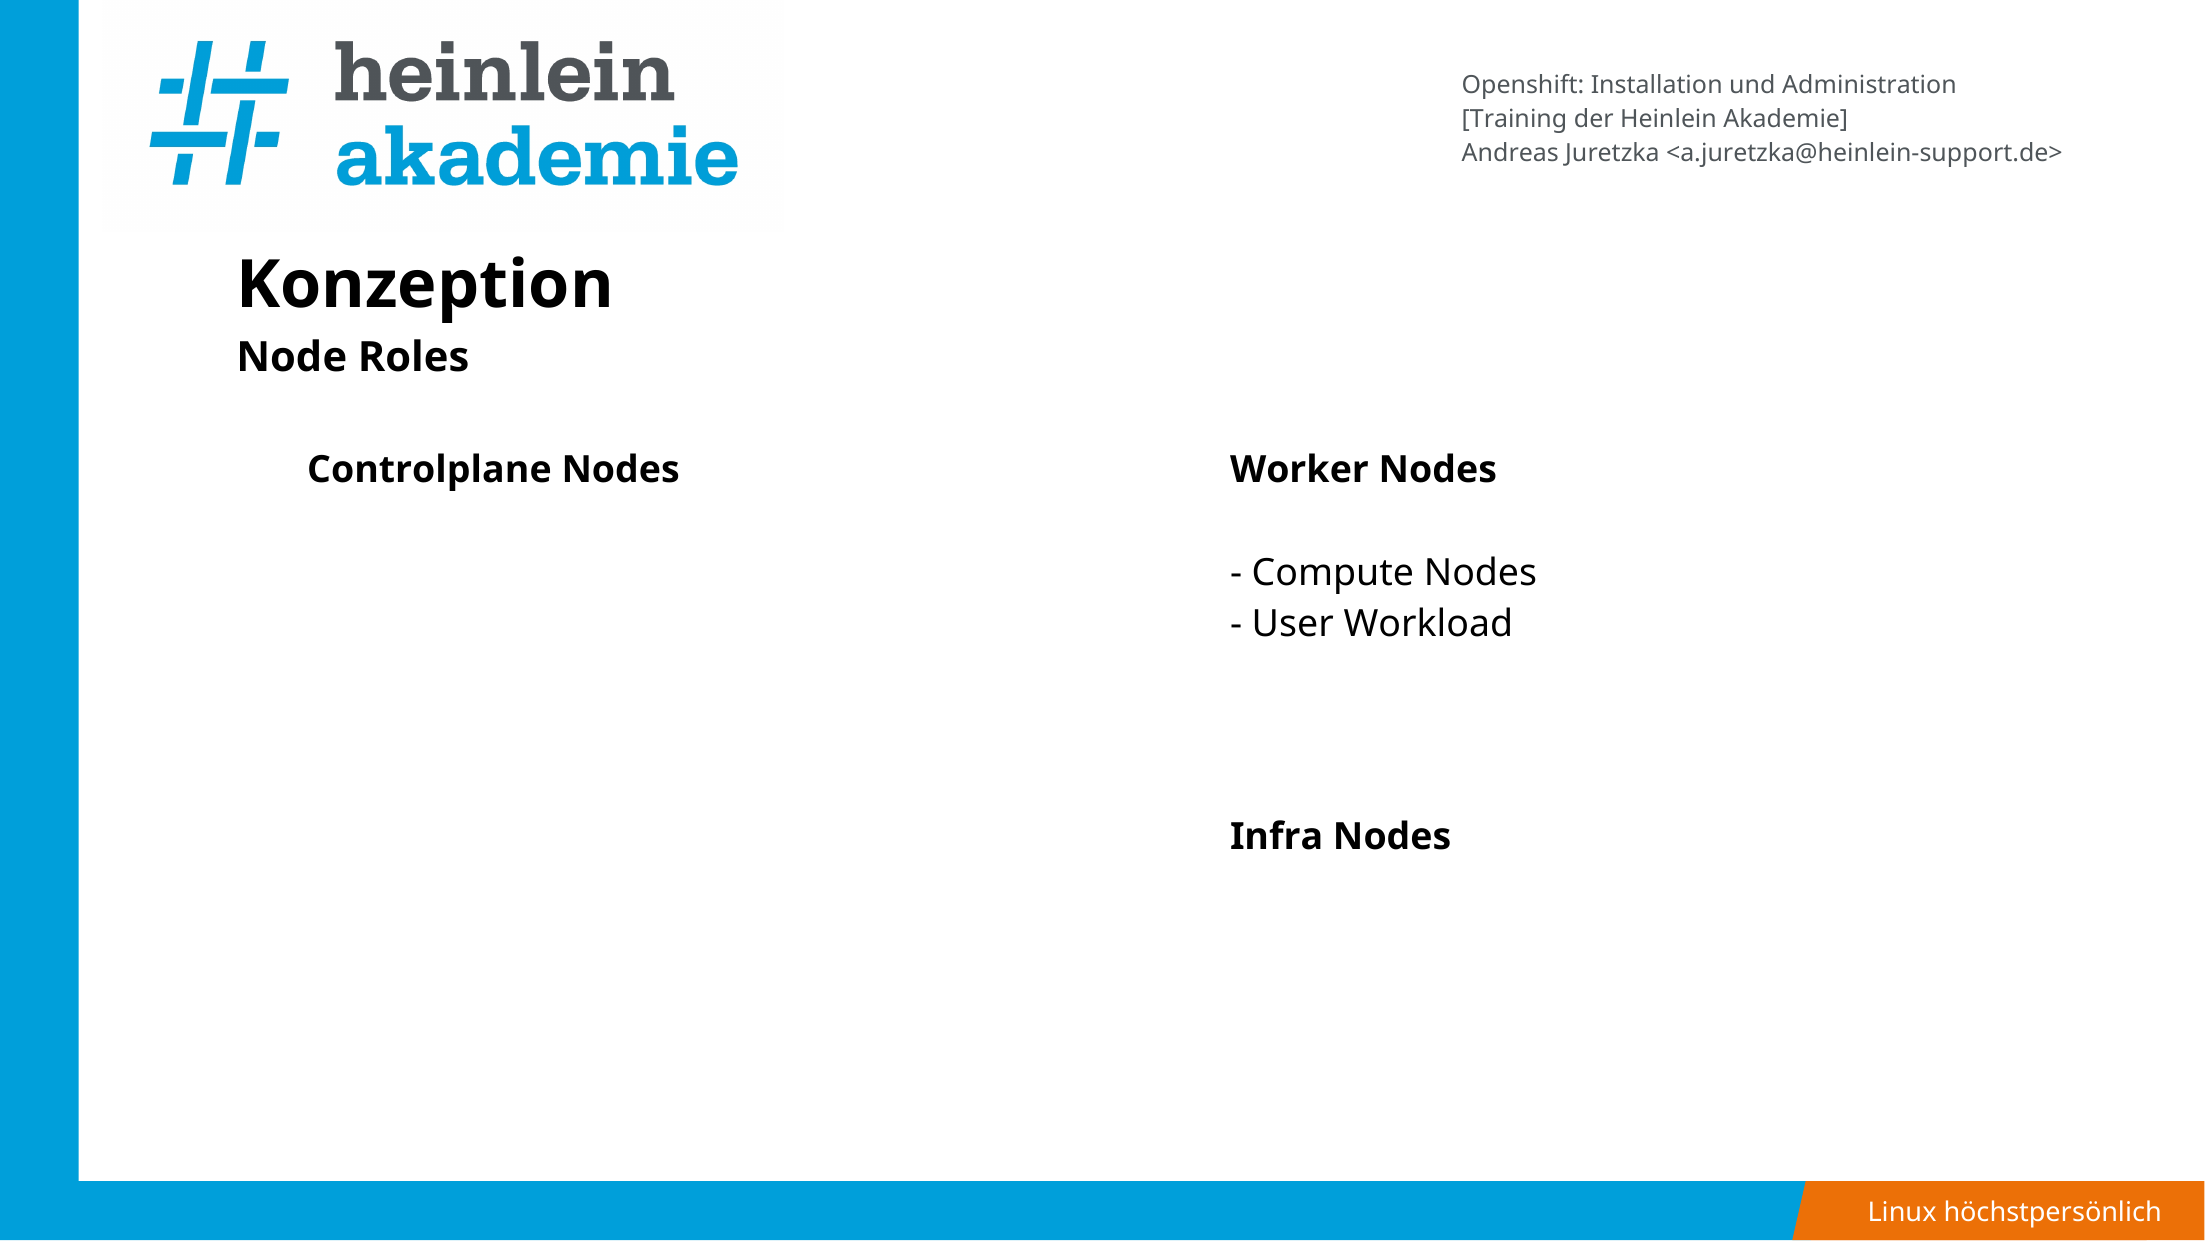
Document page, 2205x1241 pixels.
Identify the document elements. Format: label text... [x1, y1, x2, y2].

picture [102, 0, 784, 232]
list Infra Nodes [1159, 809, 2039, 1145]
title Konzeption Node Roles [236, 248, 1979, 384]
list Worker Nodes - Compute Nodes - User Workload [1159, 442, 2039, 778]
list Controlplane Nodes [236, 442, 1116, 1146]
